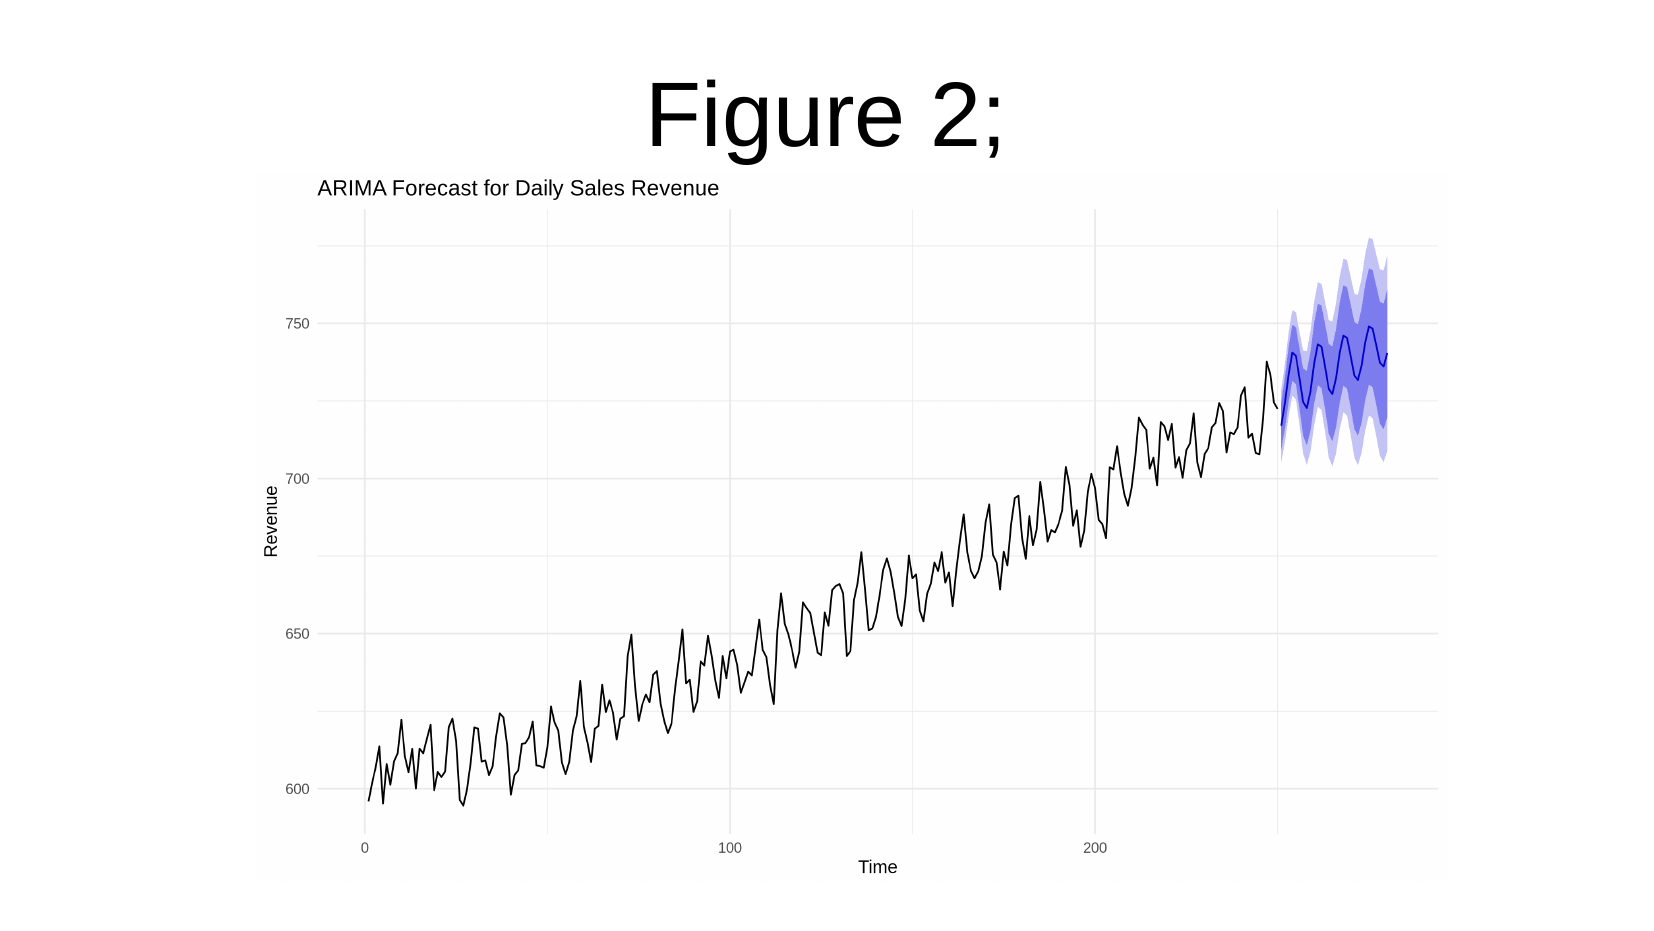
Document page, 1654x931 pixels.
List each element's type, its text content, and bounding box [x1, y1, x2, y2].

title Figure 2; [82, 37, 1571, 193]
picture [255, 171, 1447, 886]
